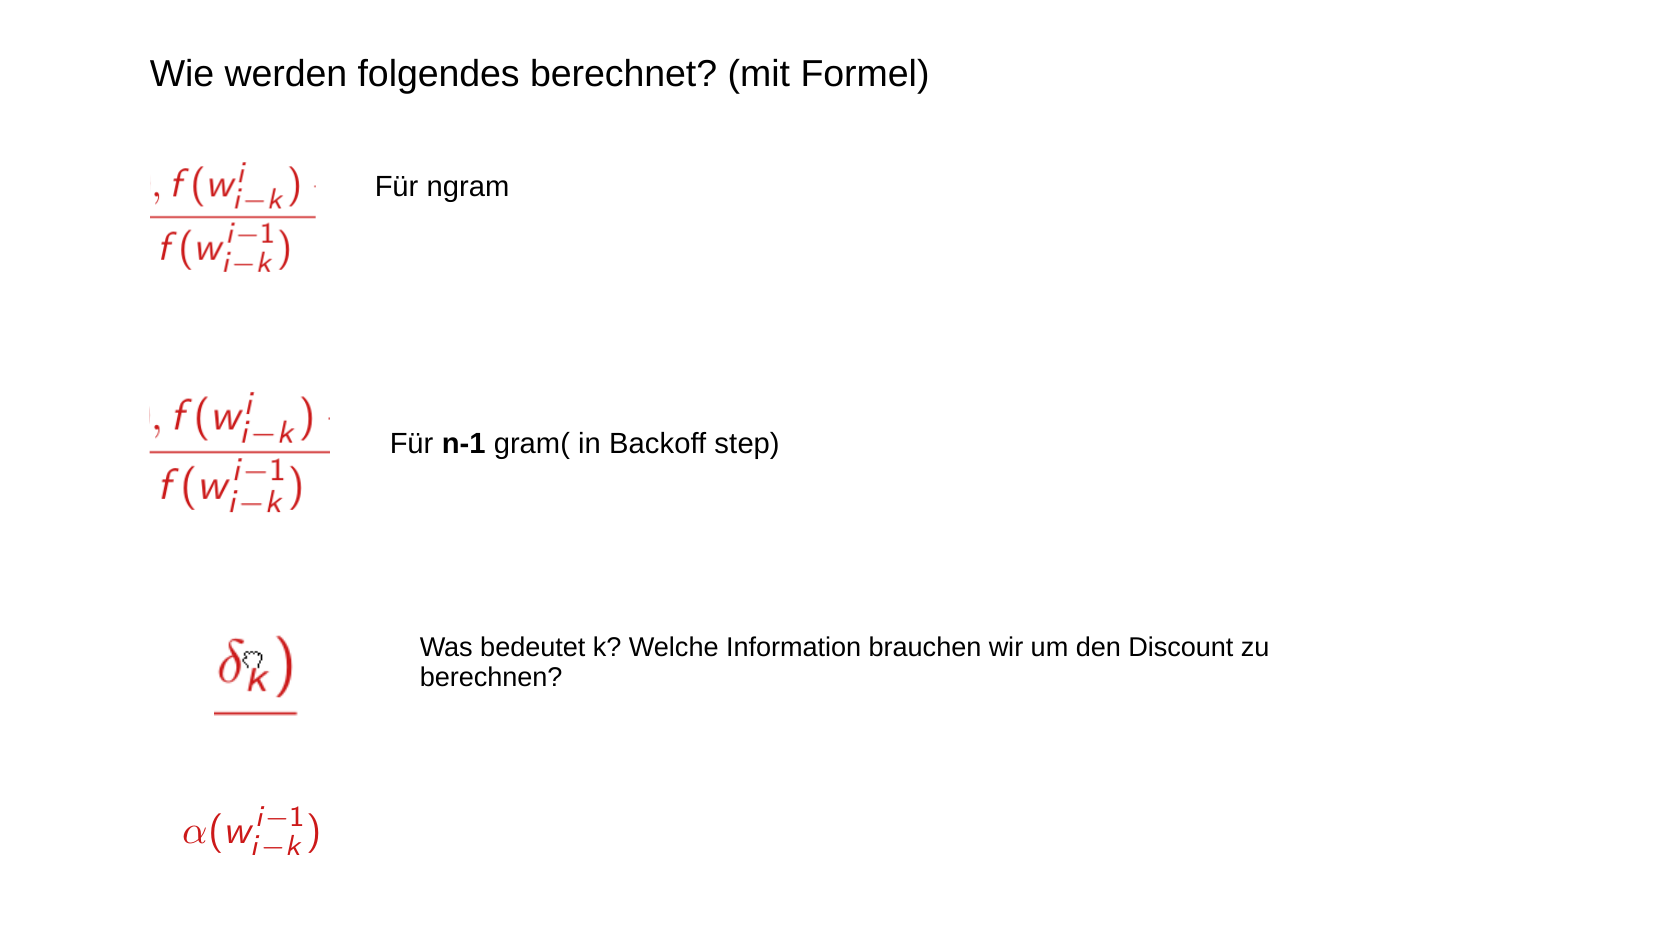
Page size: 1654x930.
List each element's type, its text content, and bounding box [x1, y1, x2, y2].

text_box Was bedeutet k? Welche Information brauchen wir um den Discount zu berechnen? [405, 624, 1426, 766]
picture [150, 144, 316, 301]
picture [176, 585, 331, 916]
text_box Wie werden folgendes berechnet? (mit Formel) [135, 44, 1216, 144]
picture [149, 359, 331, 543]
text_box Für ngram [360, 162, 811, 210]
text_box Für n-1 gram( in Backoff step) [375, 419, 826, 468]
